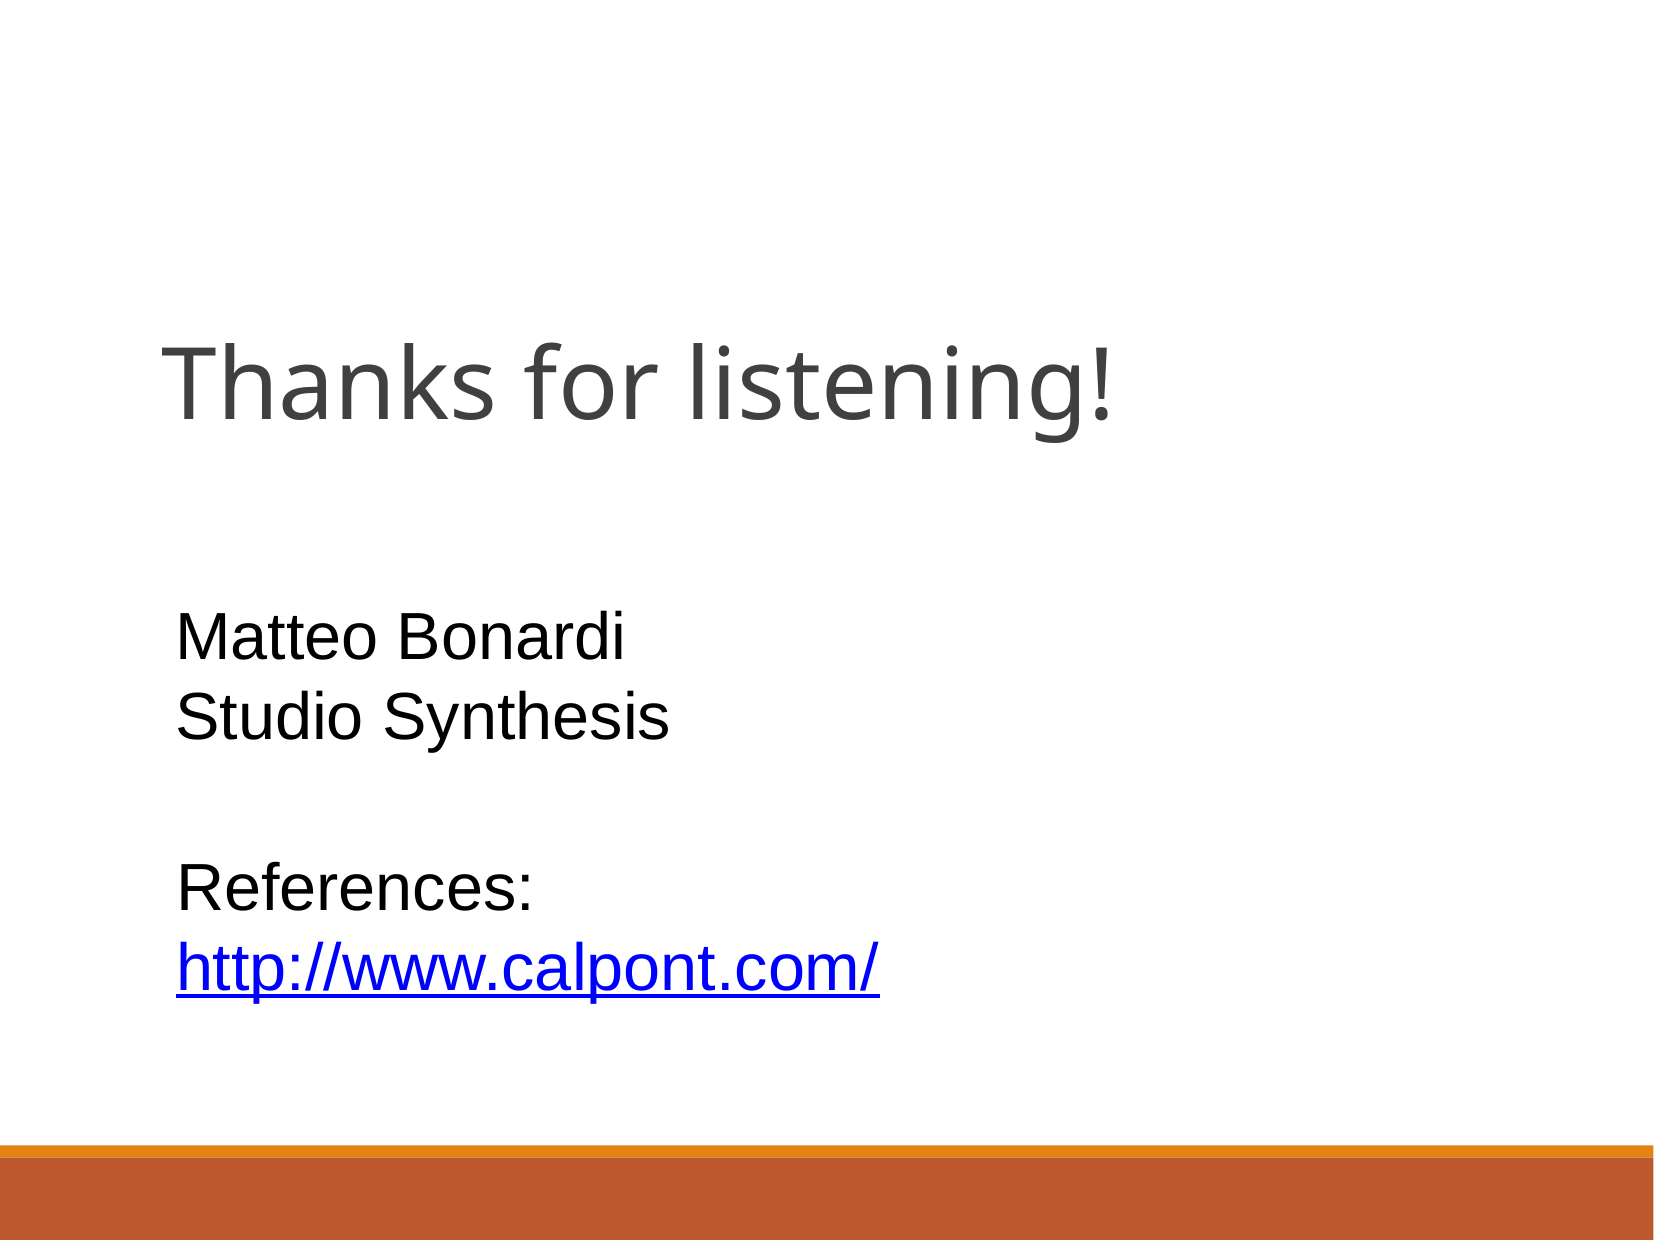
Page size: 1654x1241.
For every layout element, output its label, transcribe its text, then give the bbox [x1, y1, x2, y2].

text_box Matteo Bonardi Studio Synthesis [160, 585, 948, 795]
text_box [107, 182, 1573, 443]
text_box Thanks for listening! [146, 312, 1387, 457]
text_box References: http://www.calpont.com/ [161, 836, 948, 1113]
